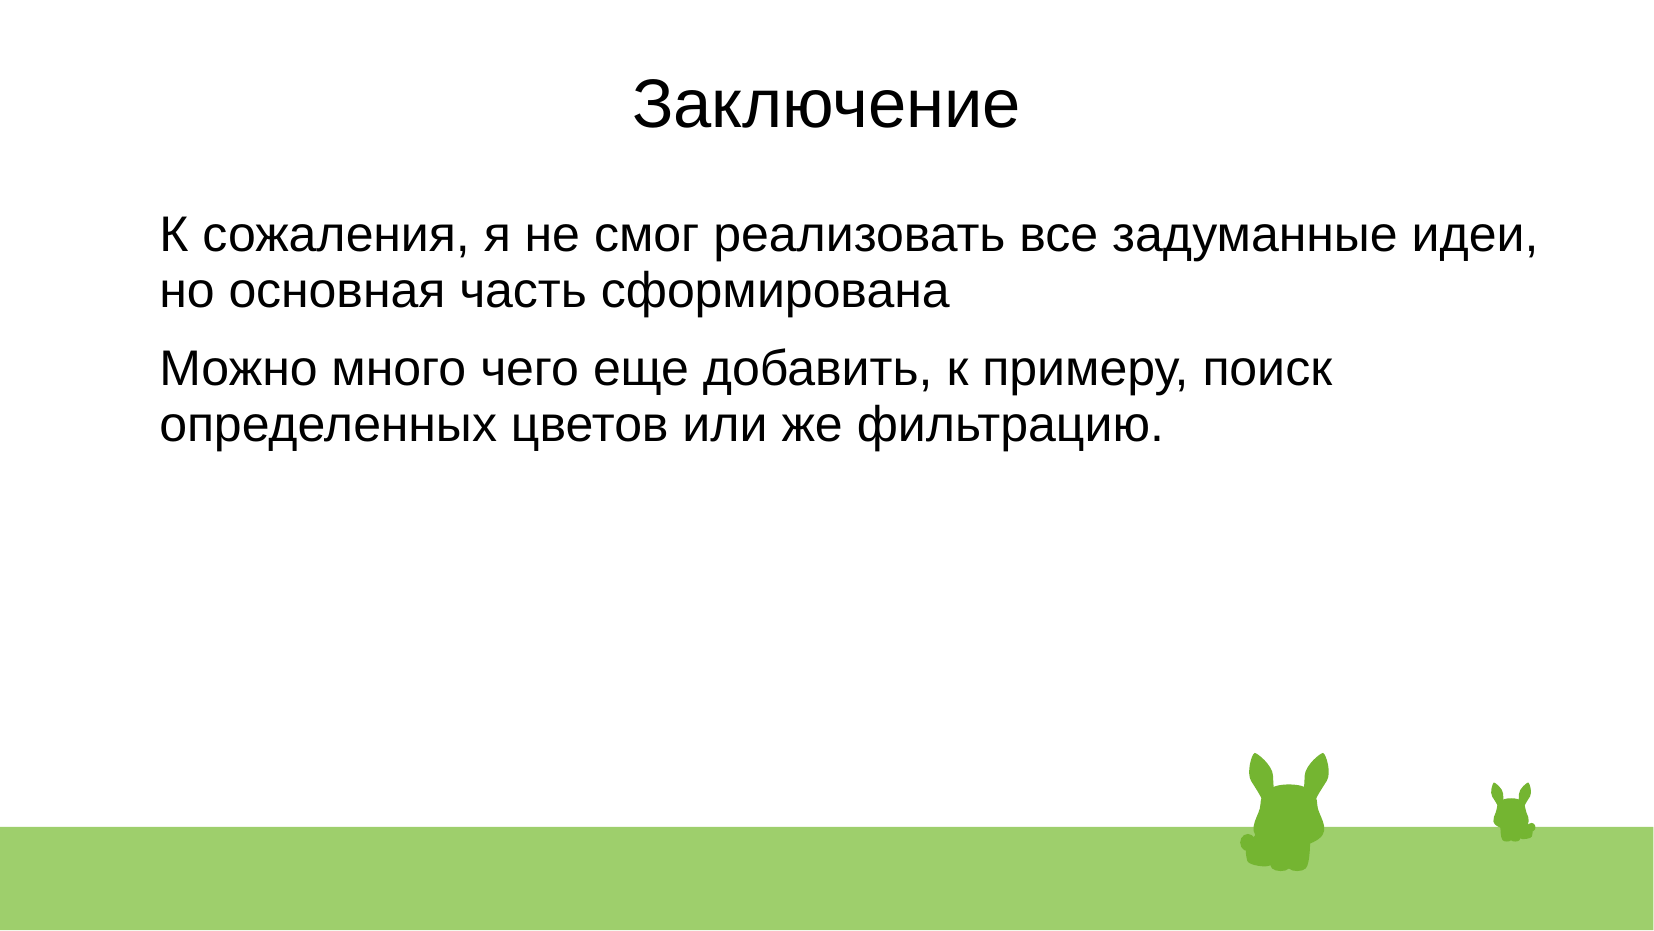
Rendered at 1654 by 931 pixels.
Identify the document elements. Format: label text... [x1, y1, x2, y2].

list К сожаления, я не смог реализовать все задуманные идеи, но основная часть сформирована Можно много чего еще добавить, к примеру, поиск определенных цветов или же фильтрацию. [88, 206, 1565, 739]
title Заключение [88, 29, 1565, 178]
